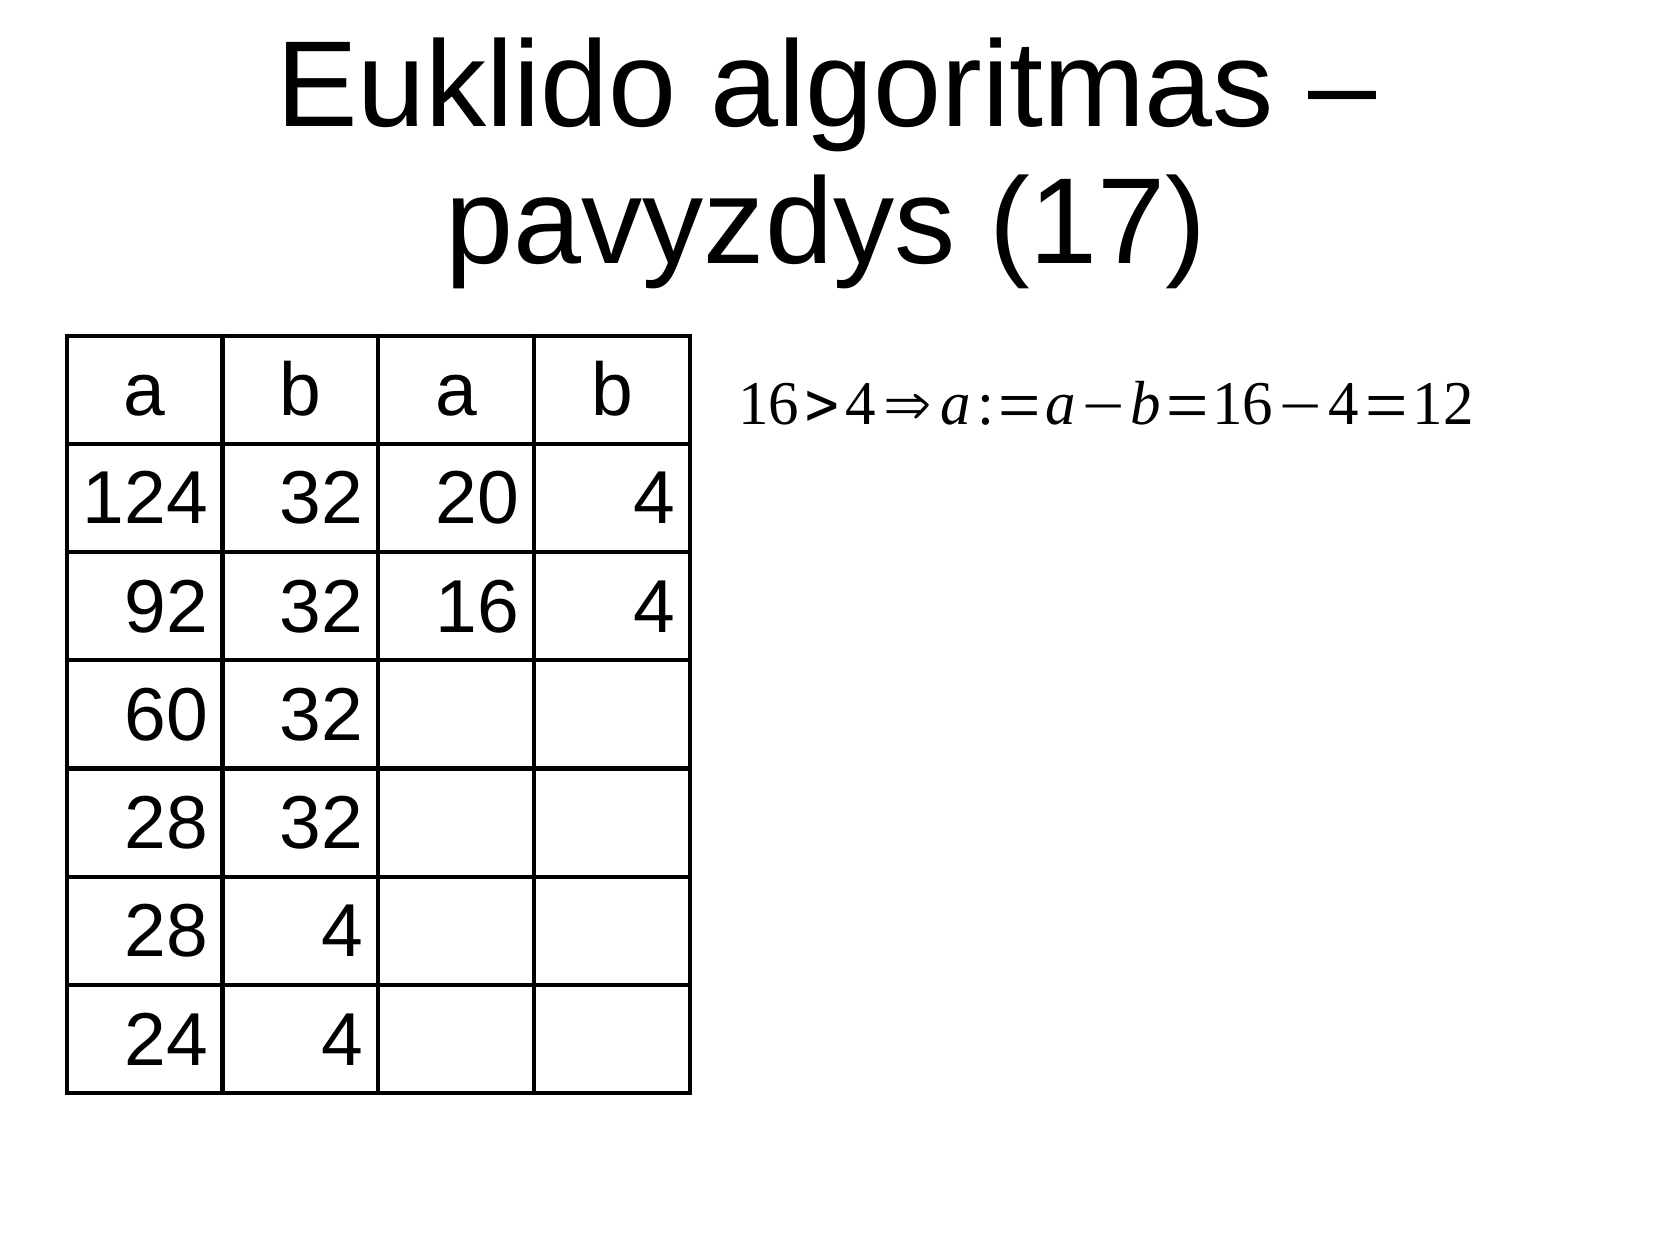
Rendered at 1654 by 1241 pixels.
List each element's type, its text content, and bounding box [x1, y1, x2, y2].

table_cell [536, 987, 688, 1091]
table_cell [380, 987, 532, 1091]
table_cell 124 [69, 446, 220, 550]
table_cell 4 [536, 446, 688, 550]
table_header b [536, 338, 688, 442]
table_cell 24 [69, 987, 220, 1091]
table_cell 32 [225, 446, 376, 550]
table_cell 60 [69, 662, 220, 766]
table_cell 32 [225, 662, 376, 766]
table_header a [69, 338, 220, 442]
table_cell 4 [225, 879, 376, 983]
table_cell [380, 879, 532, 983]
chart [732, 368, 1480, 438]
table_cell 20 [380, 446, 532, 550]
table_cell 32 [225, 771, 376, 875]
table_cell 4 [225, 987, 376, 1091]
table_header b [225, 338, 376, 442]
table_cell 28 [69, 771, 220, 875]
table_cell 16 [380, 554, 532, 658]
table_cell 32 [225, 554, 376, 658]
title Euklido algoritmas – pavyzdys (17) [82, 16, 1571, 290]
table_cell [536, 662, 688, 766]
table_cell [380, 662, 532, 766]
table_cell [380, 771, 532, 875]
table_cell 92 [69, 554, 220, 658]
table_cell 28 [69, 879, 220, 983]
table_header a [380, 338, 532, 442]
table_cell [536, 879, 688, 983]
table_cell [536, 771, 688, 875]
table_cell 4 [536, 554, 688, 658]
